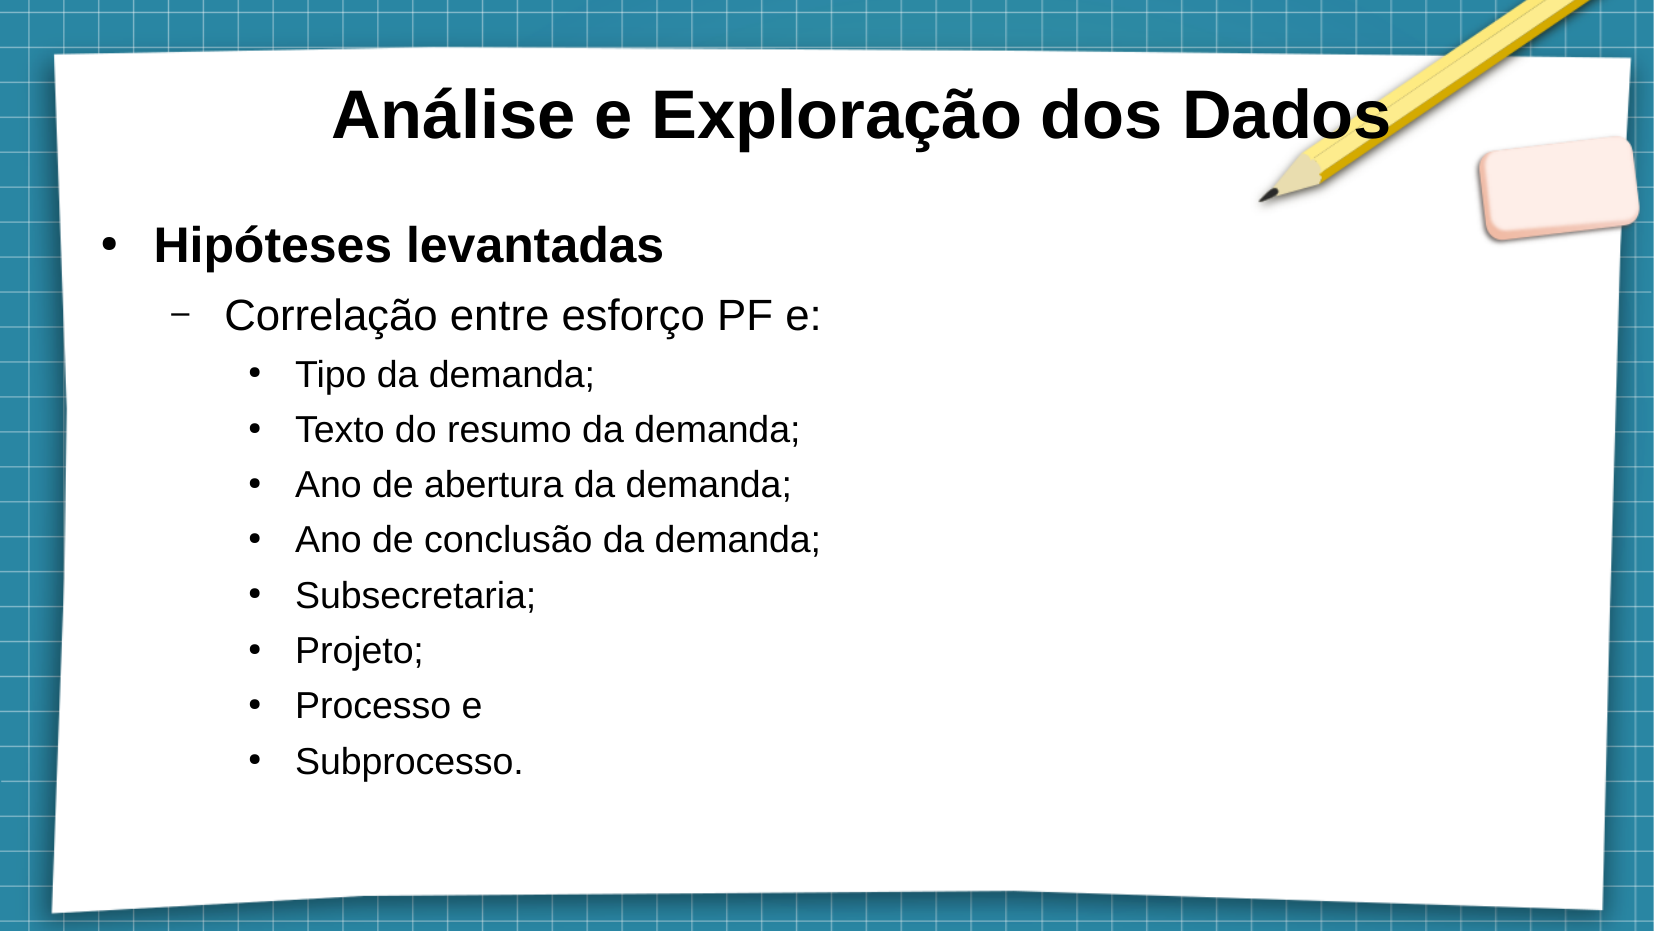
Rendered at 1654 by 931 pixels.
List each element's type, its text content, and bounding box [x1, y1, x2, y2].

list Hipóteses levantadas Correlação entre esforço PF e: Tipo da demanda; Texto do resumo da demanda; Ano de abertura da demanda; Ano de conclusão da demanda; Subsecretaria; Projeto; Processo e Subprocesso. [82, 217, 1571, 758]
picture [0, 0, 1654, 931]
title Análise e Exploração dos Dados [82, 37, 1571, 193]
